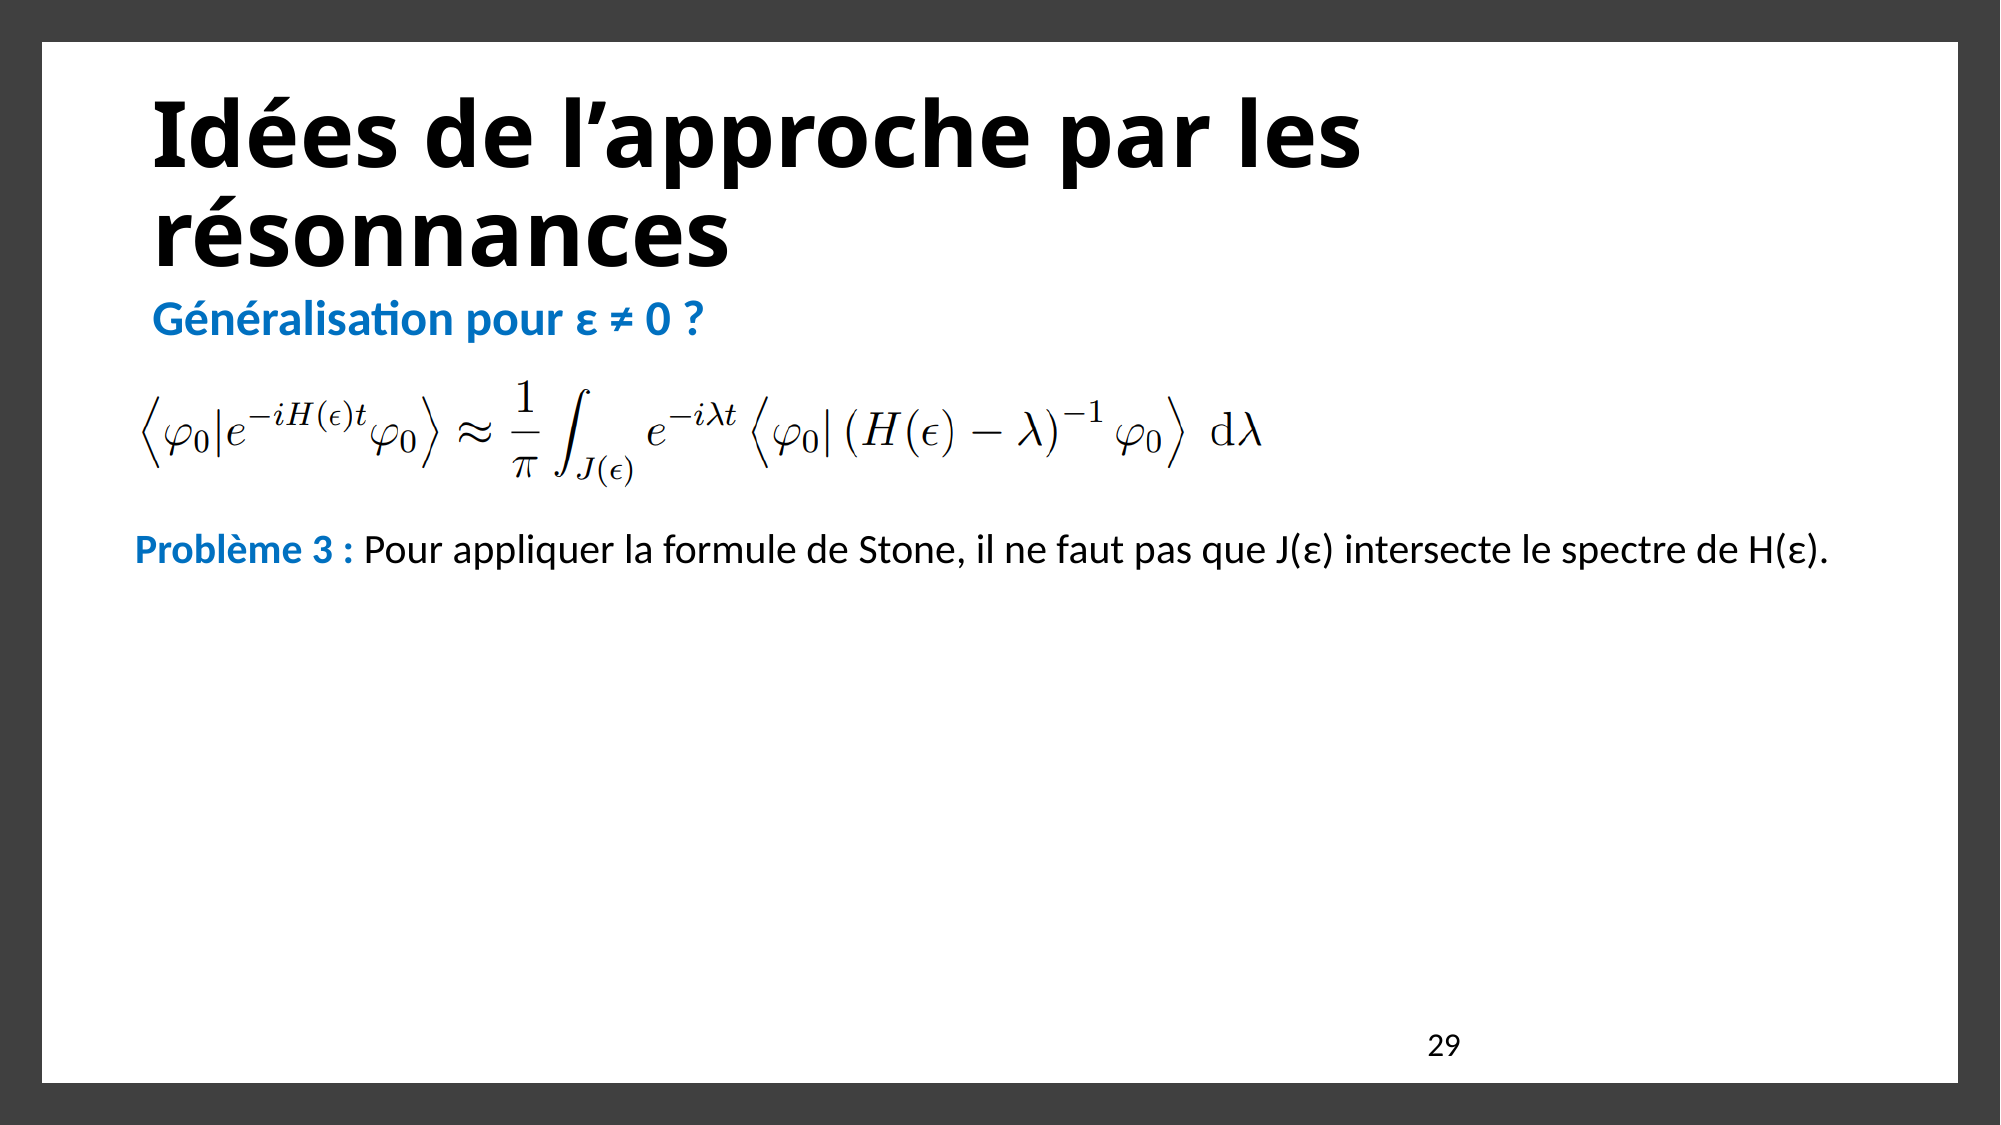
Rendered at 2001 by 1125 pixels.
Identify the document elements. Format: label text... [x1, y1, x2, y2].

title Idées de l’approche par les résonnances [137, 78, 1863, 296]
picture [137, 358, 1278, 495]
text_box [0, 0, 2000, 1125]
text_box Problème 3 : Pour appliquer la formule de Stone, il ne faut pas que J(ε) intersecte le spectre de H(ε). [120, 514, 1948, 580]
text_box Généralisation pour ε ≠ 0 ? [137, 277, 755, 354]
